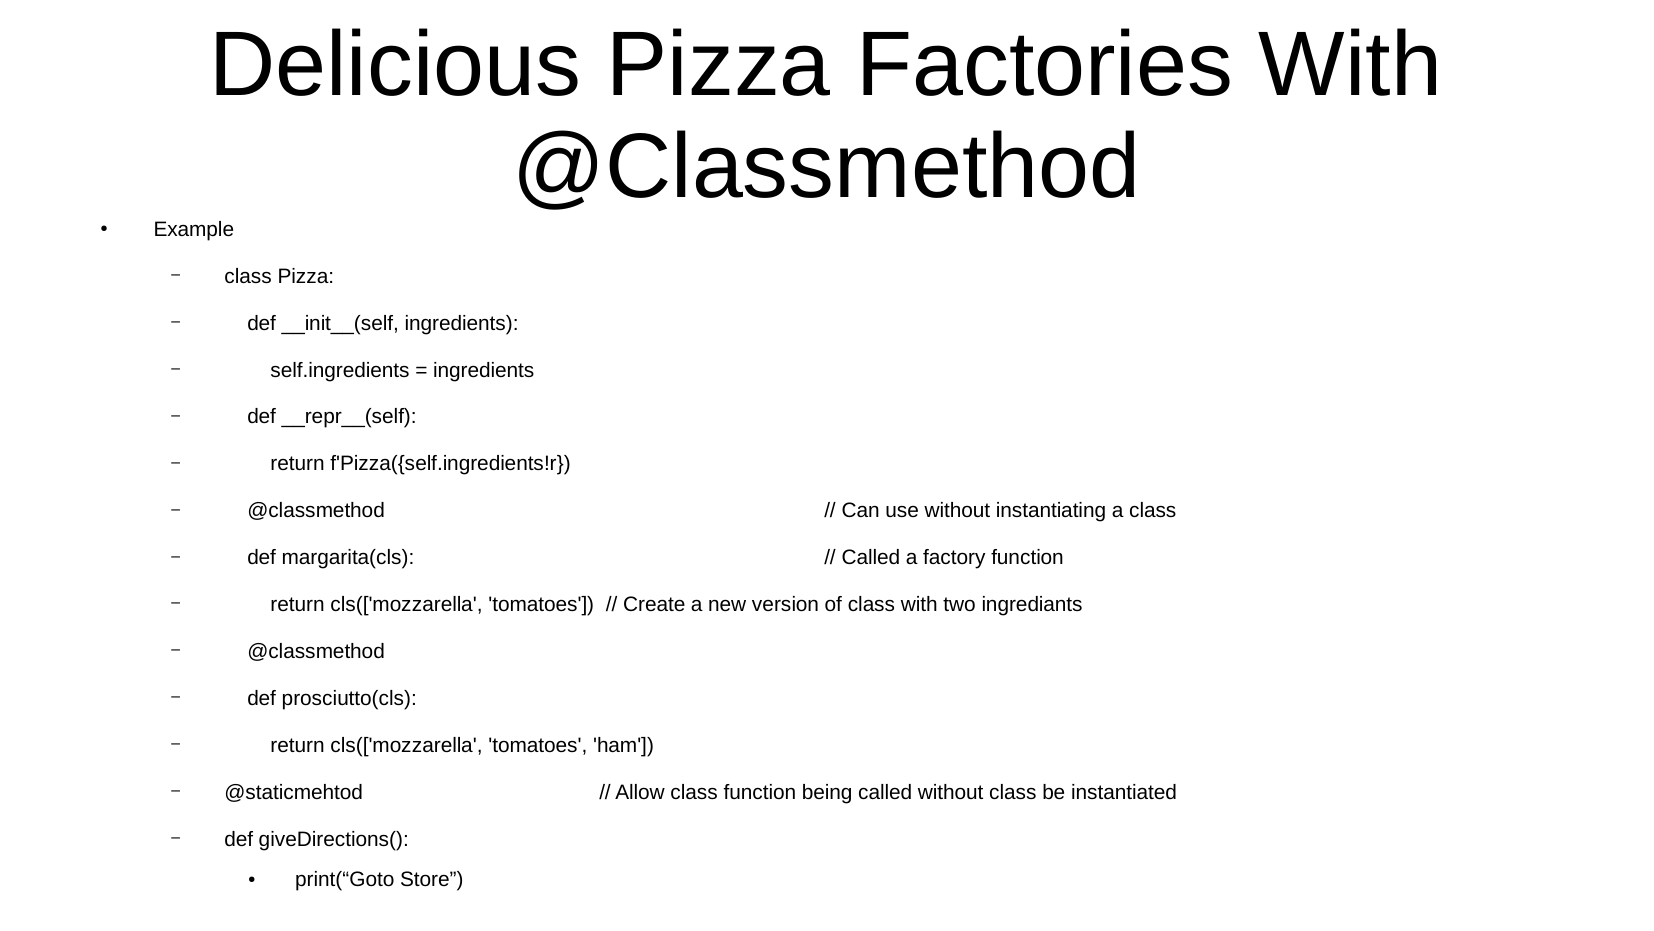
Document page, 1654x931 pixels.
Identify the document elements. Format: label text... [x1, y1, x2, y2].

title Delicious Pizza Factories With @Classmethod [82, 12, 1571, 217]
list Example class Pizza: def __init__(self, ingredients): self.ingredients = ingredients def __repr__(self): return f'Pizza({self.ingredients!r}) @classmethod // Can use without instantiating a class def margarita(cls): // Called a factory function return cls(['mozzarella', 'tomatoes']) // Create a new version of class with two ingrediants @classmethod def prosciutto(cls): return cls(['mozzarella', 'tomatoes', 'ham']) @staticmehtod // Allow class function being called without class be instantiated def giveDirections(): print(“Goto Store”) [82, 217, 1621, 916]
